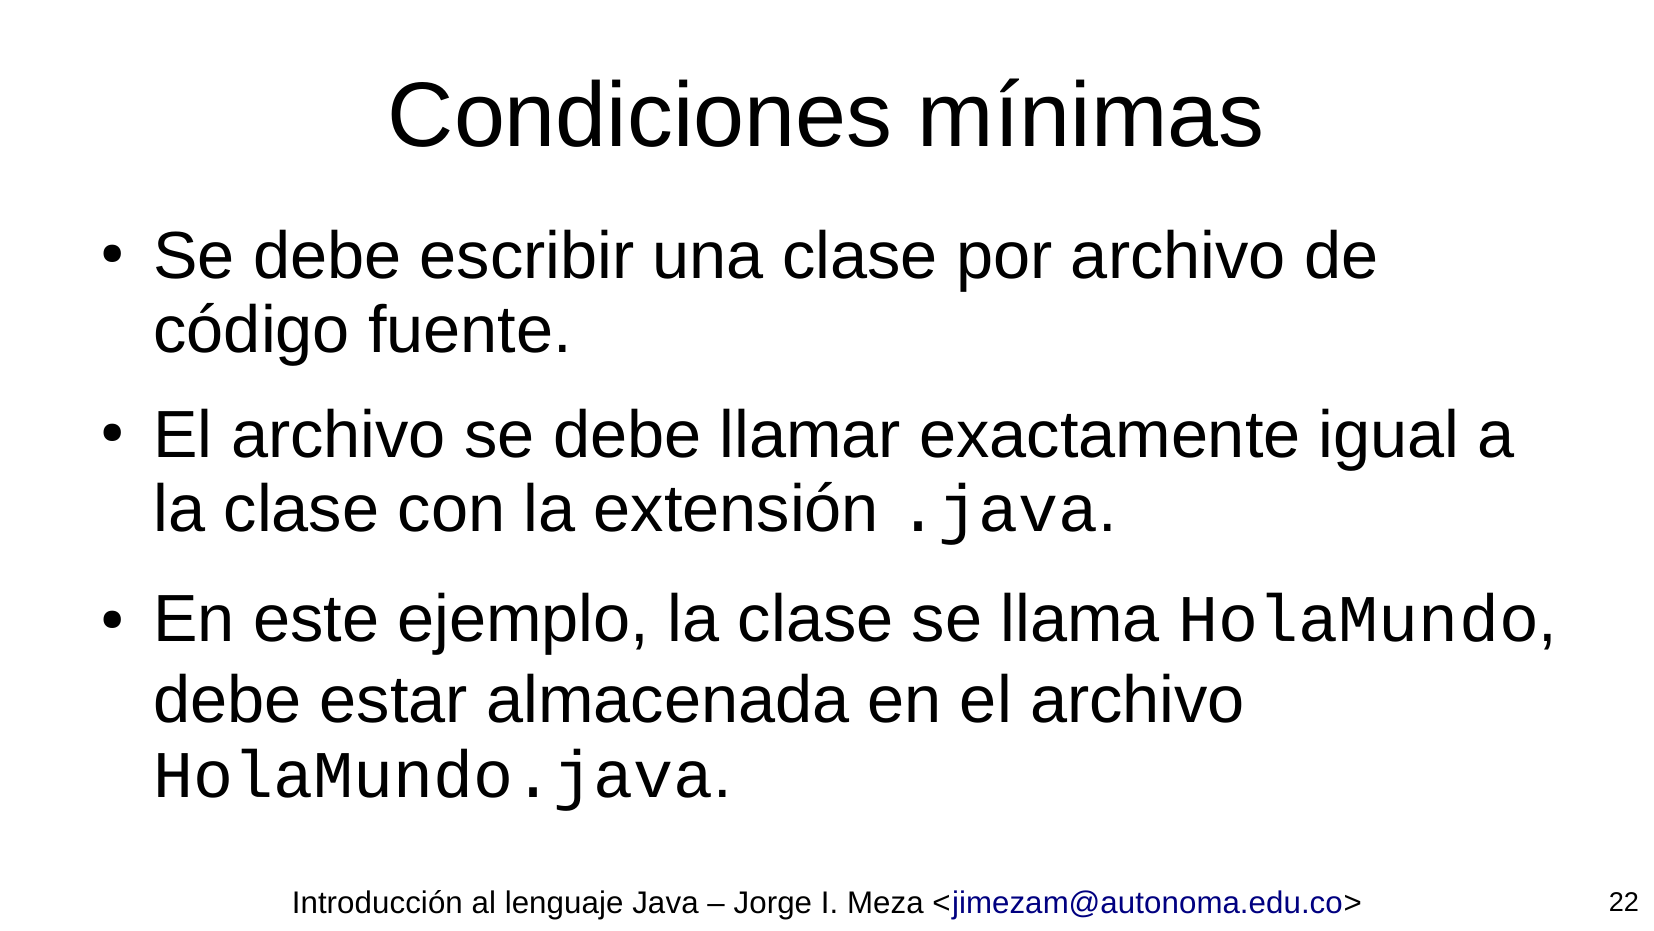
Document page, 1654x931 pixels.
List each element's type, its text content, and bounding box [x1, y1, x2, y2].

list Se debe escribir una clase por archivo de código fuente. El archivo se debe llamar exactamente igual a la clase con la extensión .java. En este ejemplo, la clase se llama HolaMundo, debe estar almacenada en el archivo HolaMundo.java. [82, 217, 1571, 827]
title Condiciones mínimas [82, 37, 1571, 193]
